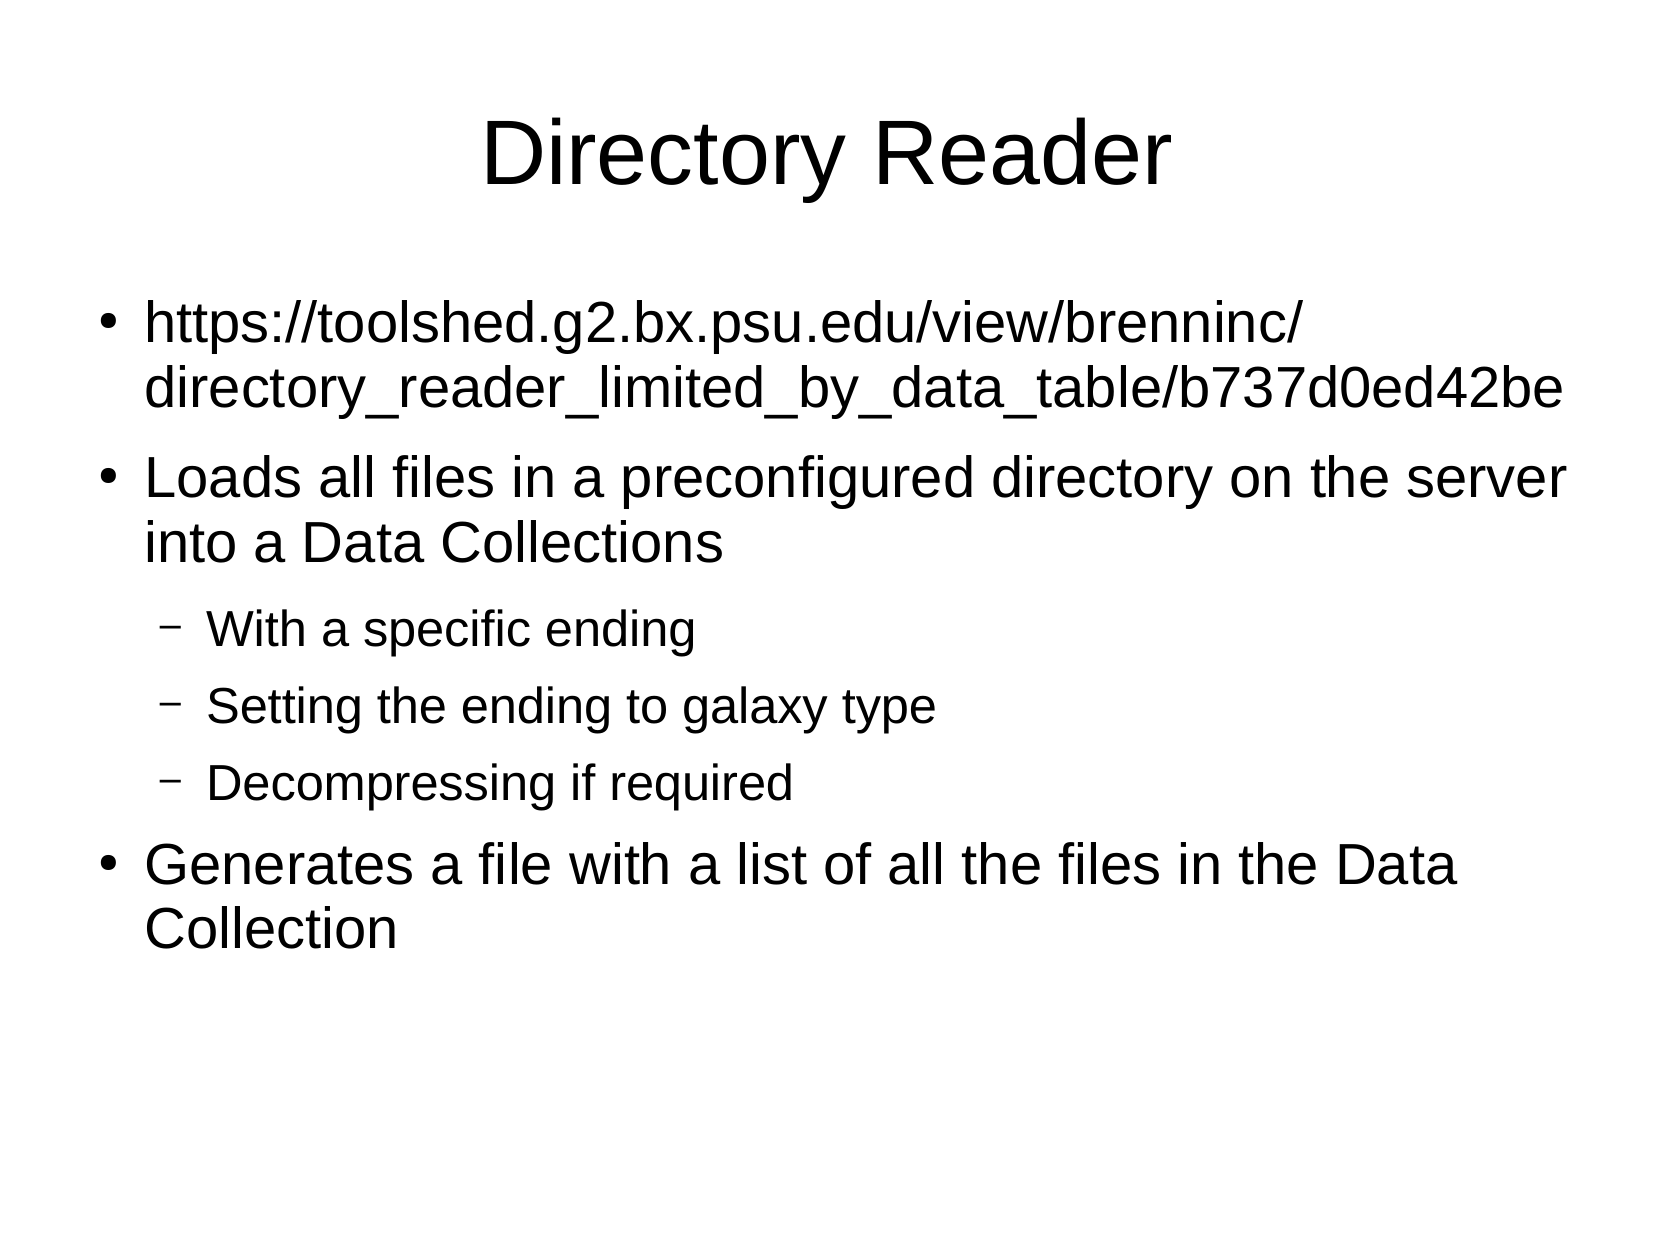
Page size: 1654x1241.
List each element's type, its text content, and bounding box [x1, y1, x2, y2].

list https://toolshed.g2.bx.psu.edu/view/brenninc/directory_reader_limited_by_data_table/b737d0ed42be Loads all files in a preconfigured directory on the server into a Data Collections With a specific ending Setting the ending to galaxy type Decompressing if required Generates a file with a list of all the files in the Data Collection [82, 290, 1571, 1010]
title Directory Reader [82, 49, 1571, 257]
